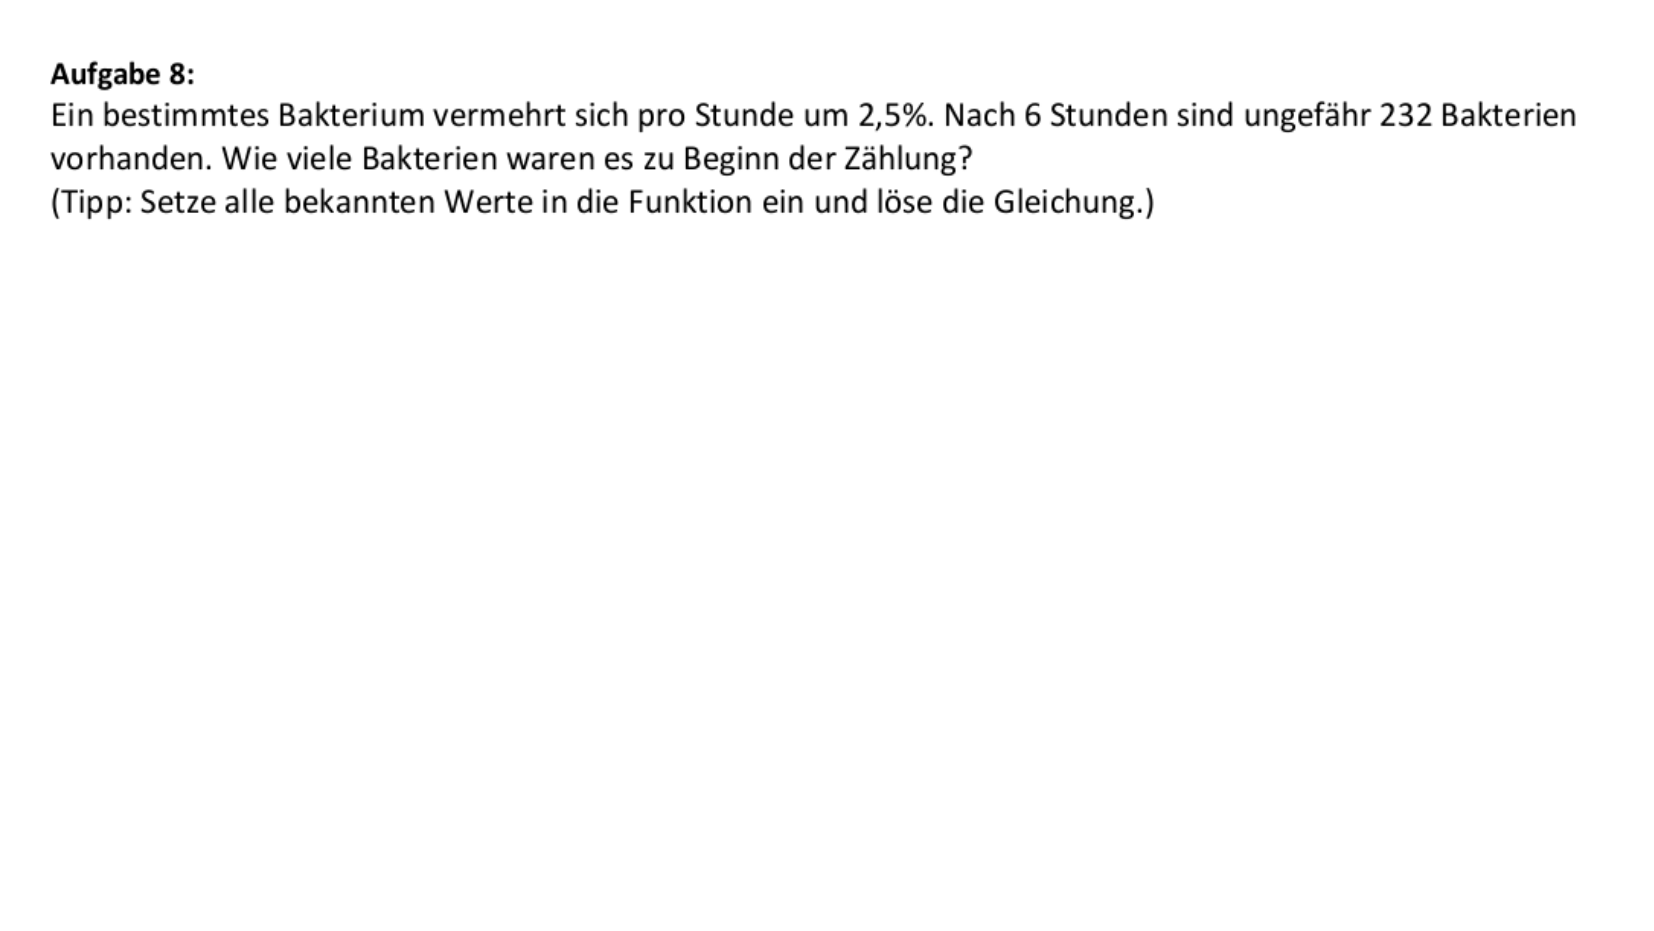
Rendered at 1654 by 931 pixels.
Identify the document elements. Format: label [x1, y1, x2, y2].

picture [11, 44, 1646, 275]
